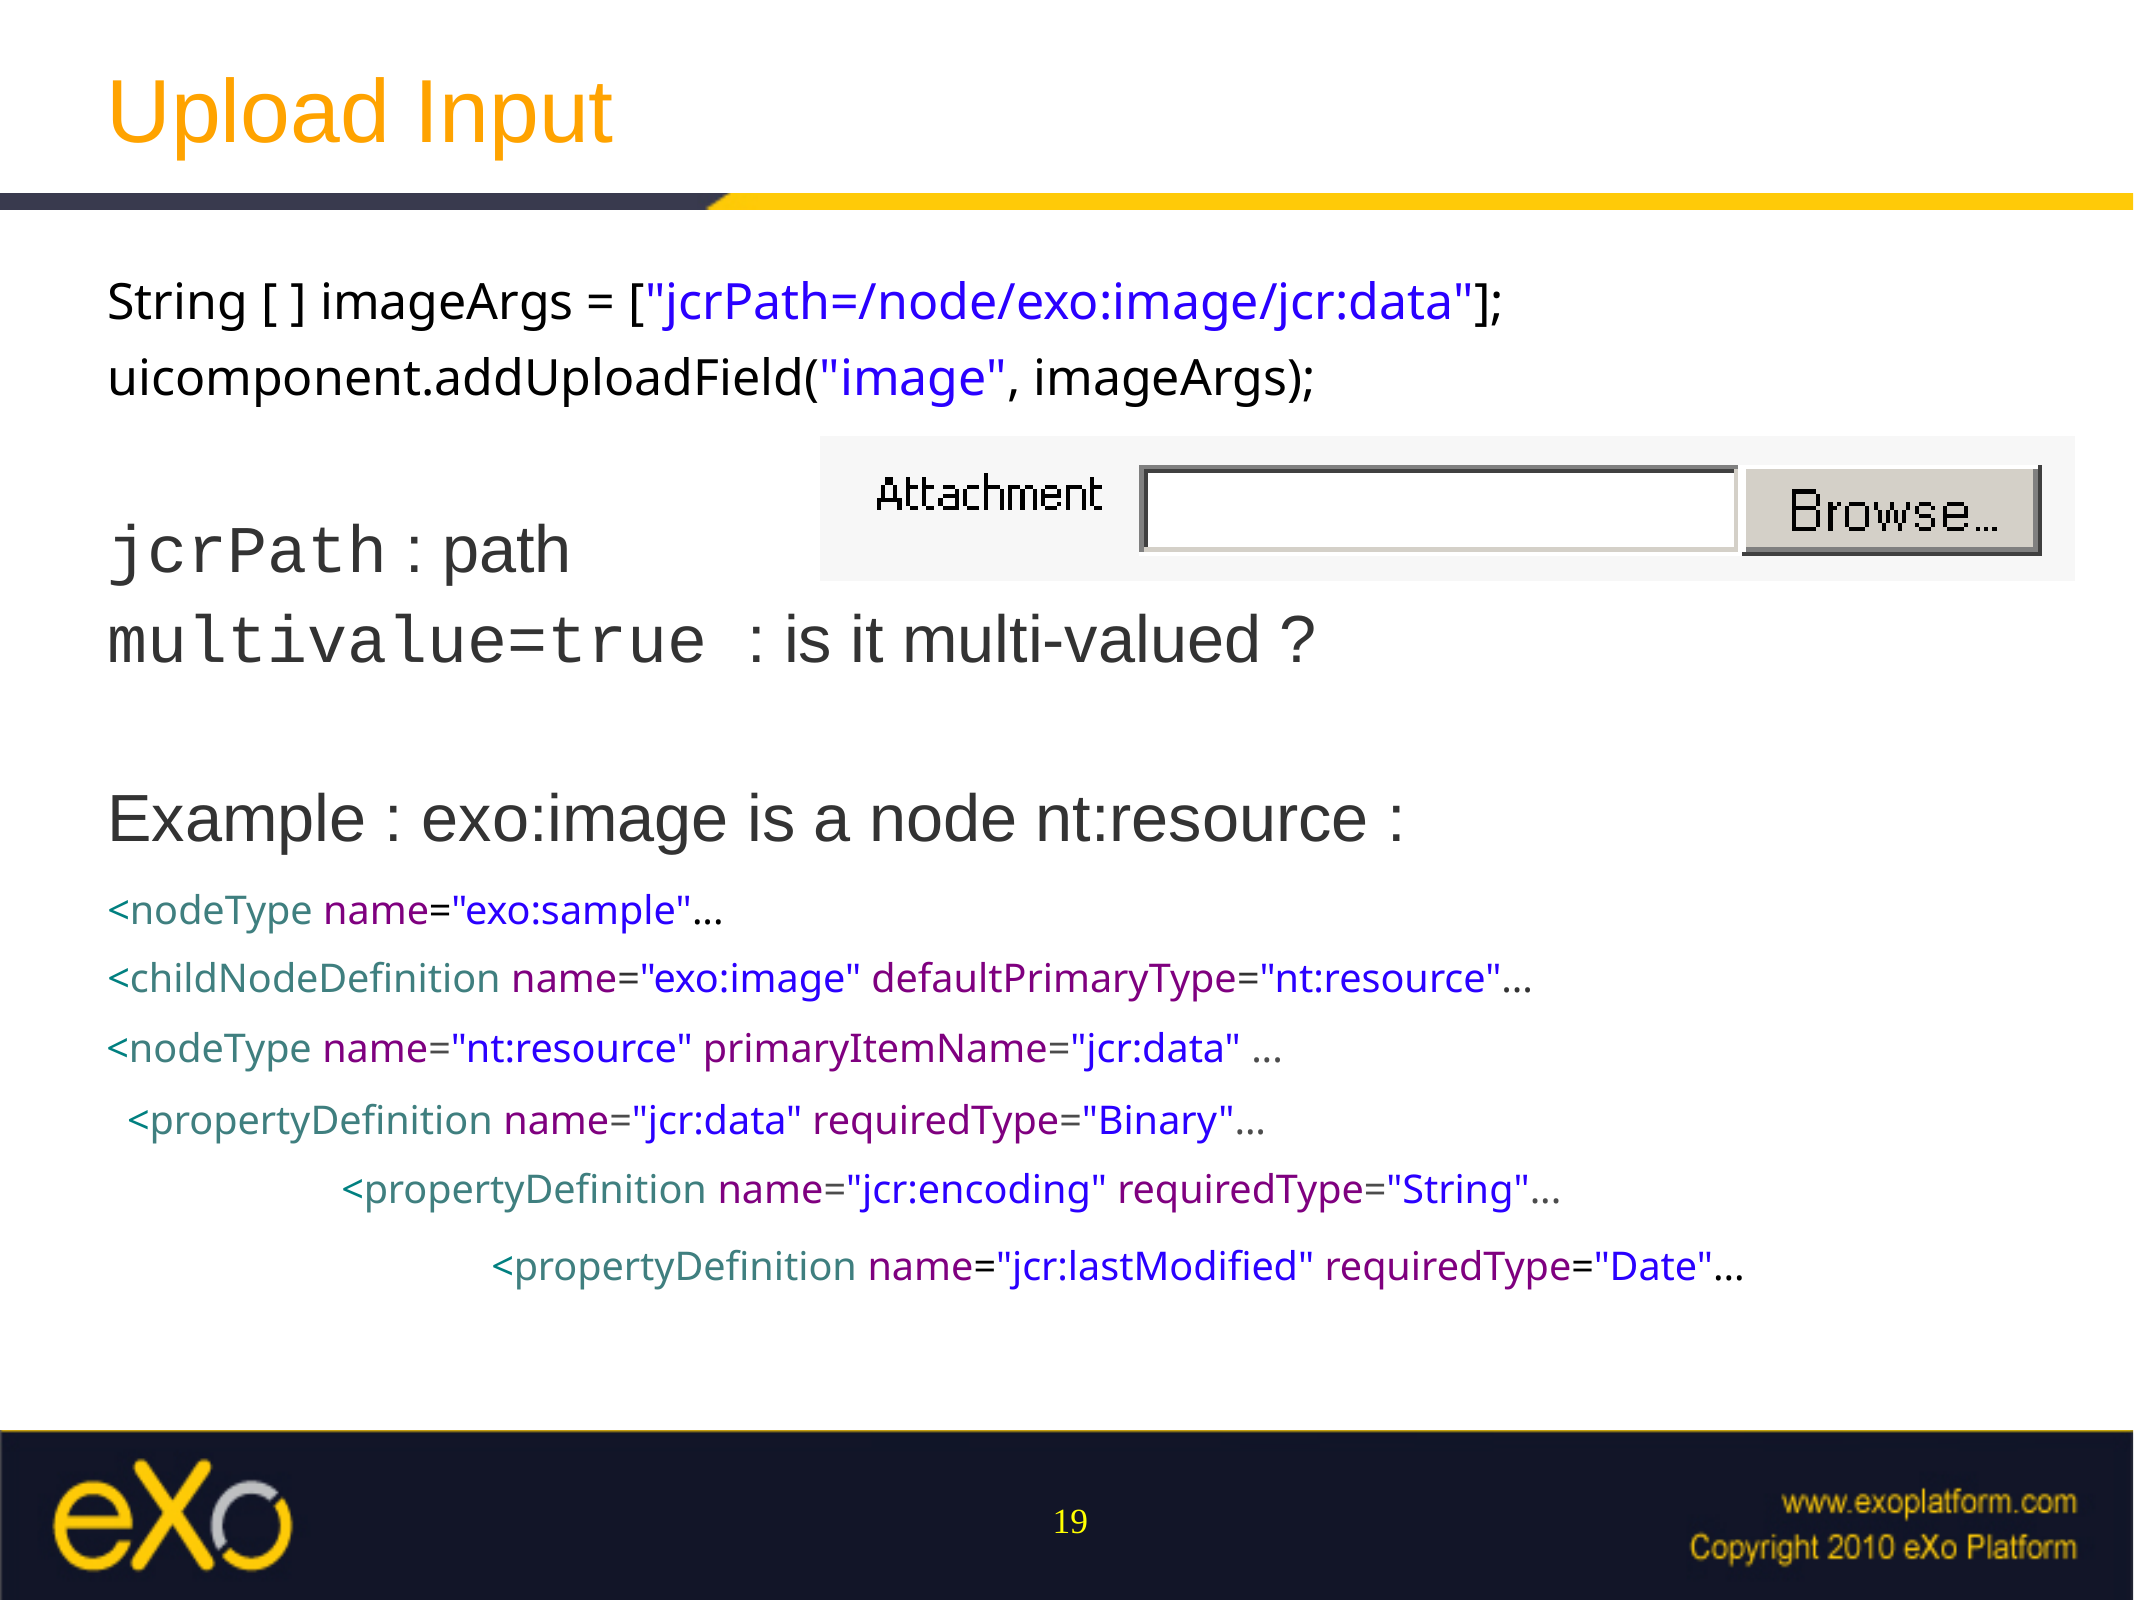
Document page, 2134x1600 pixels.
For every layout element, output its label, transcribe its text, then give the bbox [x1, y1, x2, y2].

picture [0, 1430, 2134, 1600]
picture [0, 193, 2134, 210]
list String [ ] imageArgs = ["jcrPath=/node/exo:image/jcr:data"]; uicomponent.addUploadField("image", imageArgs); jcrPath : path multivalue=true : is it multi-valued ? Example : exo:image is a node nt:resource : <nodeType name="exo:sample"... <childNodeDefinition name="exo:image" defaultPrimaryType="nt:resource"... <nodeType name="nt:resource" primaryItemName="jcr:data" ... <propertyDefinition name="jcr:data" requiredType="Binary"... <propertyDefinition name="jcr:encoding" requiredType="String"... <propertyDefinition name="jcr:lastModified" requiredType="Date"... [106, 287, 2025, 1375]
picture [820, 436, 2075, 581]
title Upload Input [106, 55, 2025, 184]
